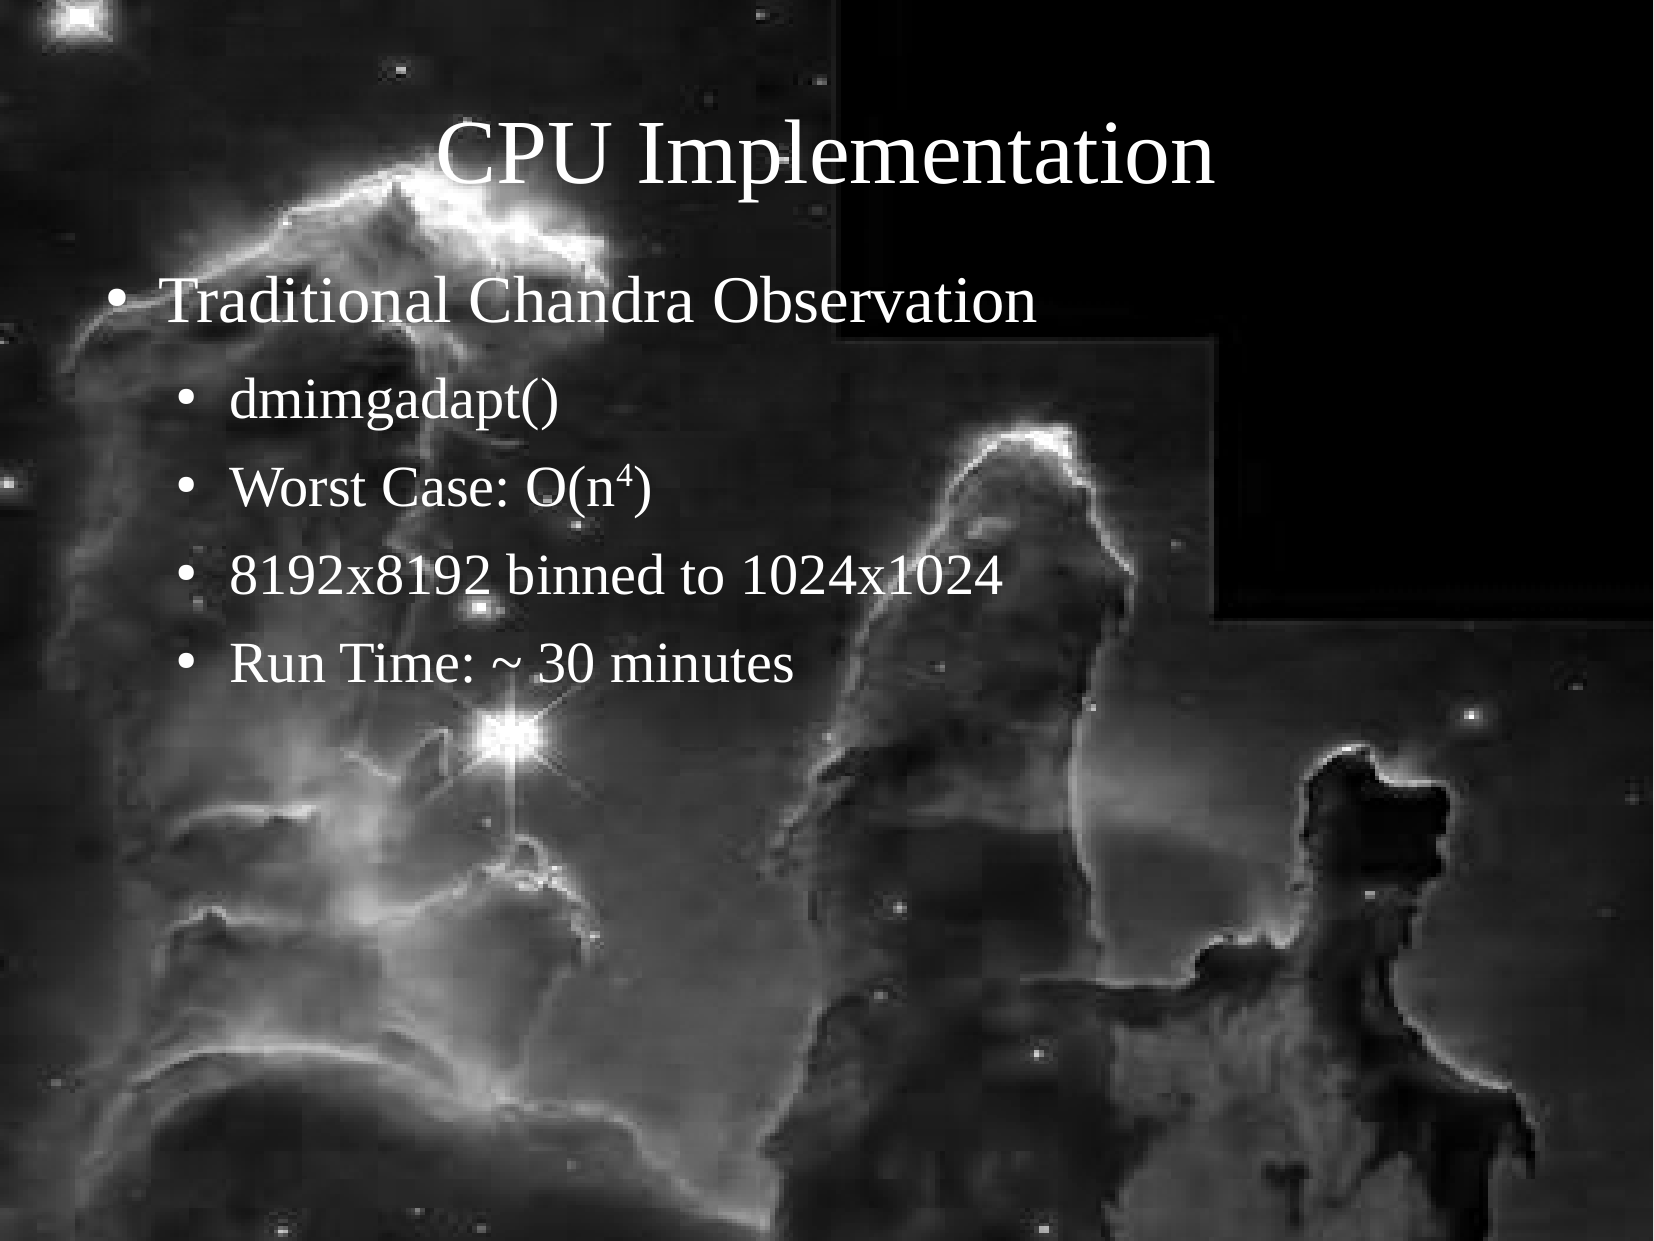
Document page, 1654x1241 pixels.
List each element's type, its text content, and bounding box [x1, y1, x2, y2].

picture [0, 0, 1654, 1241]
title CPU Implementation [82, 49, 1571, 257]
list Traditional Chandra Observation dmimgadapt() Worst Case: O(n4) 8192x8192 binned to 1024x1024 Run Time: ~ 30 minutes [87, 262, 1576, 1082]
